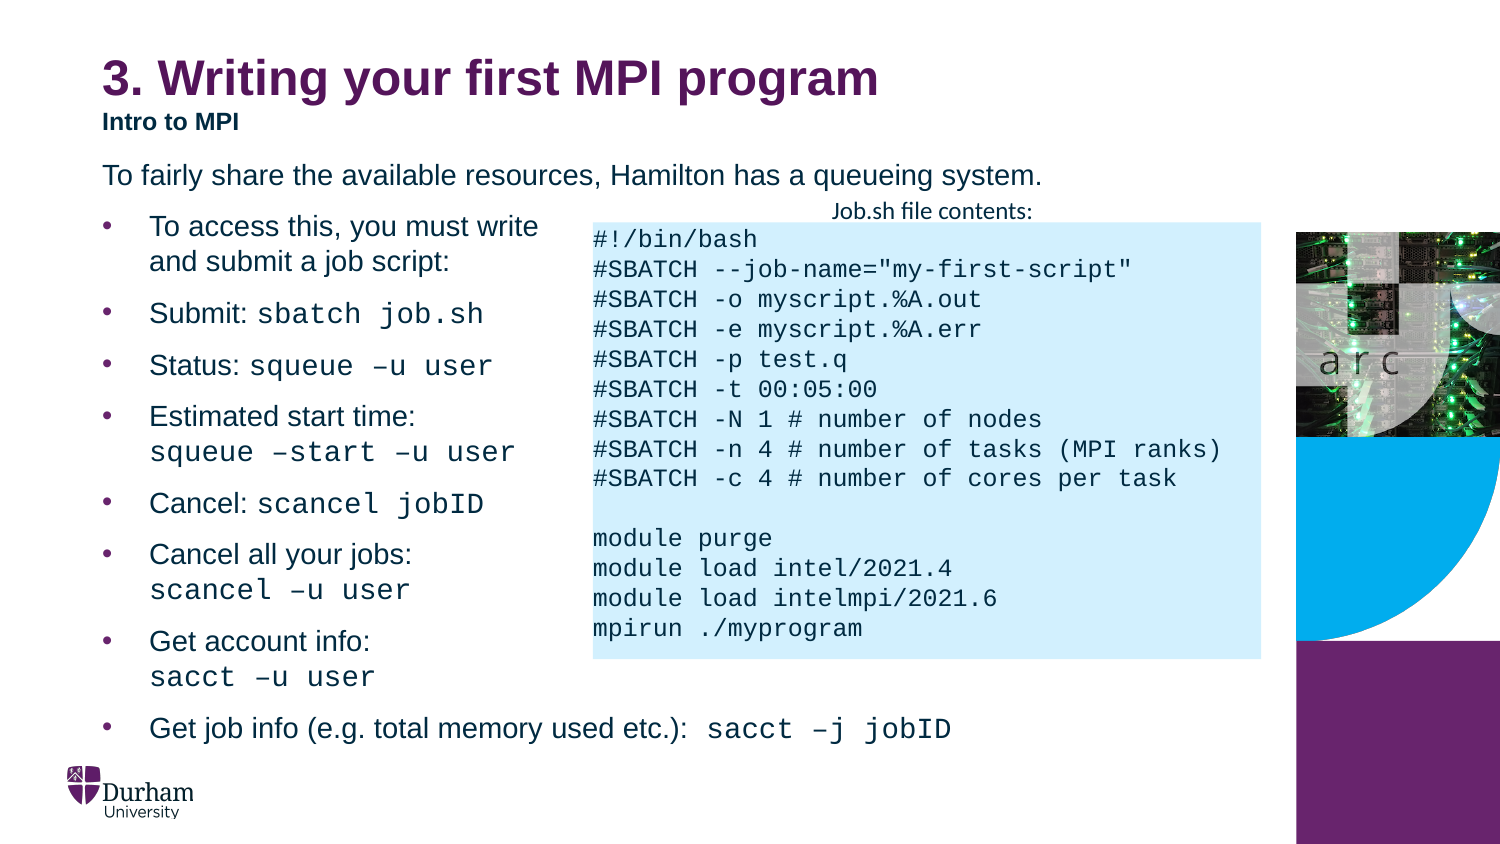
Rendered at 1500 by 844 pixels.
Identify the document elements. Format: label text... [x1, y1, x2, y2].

picture [67, 766, 193, 819]
picture [1332, 467, 1500, 640]
picture [1296, 232, 1500, 436]
title 3. Writing your first MPI program Intro to MPI [101, 45, 1399, 187]
list To fairly share the available resources, Hamilton has a queueing system. To access this, you must write and submit a job script: Submit: sbatch job.sh Status: squeue –u user Estimated start time: squeue –start –u user Cancel: scancel jobID Cancel all your jobs: scancel –u user Get account info: sacct –u user Get job info (e.g. total memory used etc.): sacct –j jobID [101, 156, 1258, 494]
text_box [1296, 640, 1500, 844]
text_box #!/bin/bash #SBATCH --job-name="my-first-script" #SBATCH -o myscript.%A.out #SBATCH -e myscript.%A.err #SBATCH -p test.q #SBATCH -t 00:05:00 #SBATCH -N 1 # number of nodes #SBATCH -n 4 # number of tasks (MPI ranks) #SBATCH -c 4 # number of cores per task module purge module load intel/2021.4 module load intelmpi/2021.6 mpirun ./myprogram [592, 222, 1262, 660]
text_box Job.sh file contents: [816, 187, 1065, 233]
